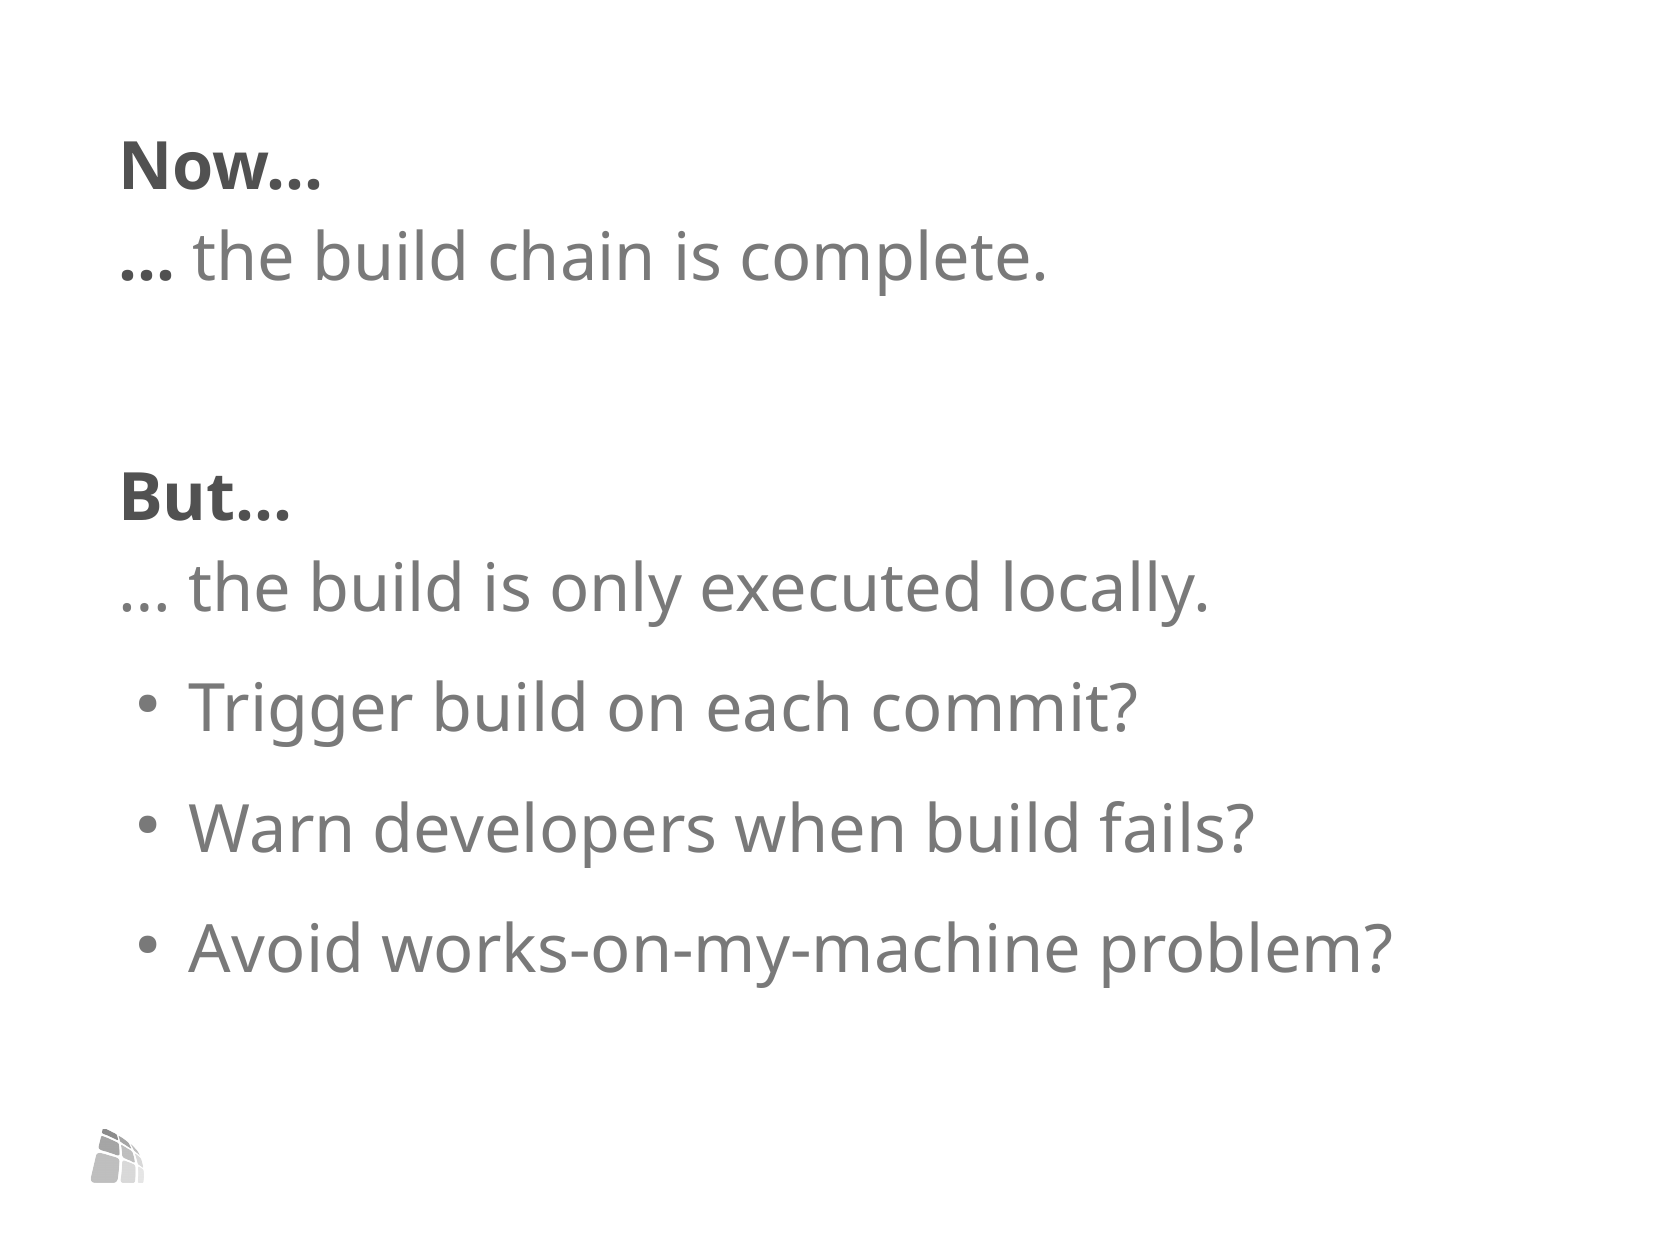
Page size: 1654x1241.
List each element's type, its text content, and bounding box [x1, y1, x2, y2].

picture [82, 1129, 144, 1183]
list Now... … the build chain is complete. But... … the build is only executed locally. Trigger build on each commit? Warn developers when build fails? Avoid works-on-my-machine problem? [118, 118, 1607, 1010]
